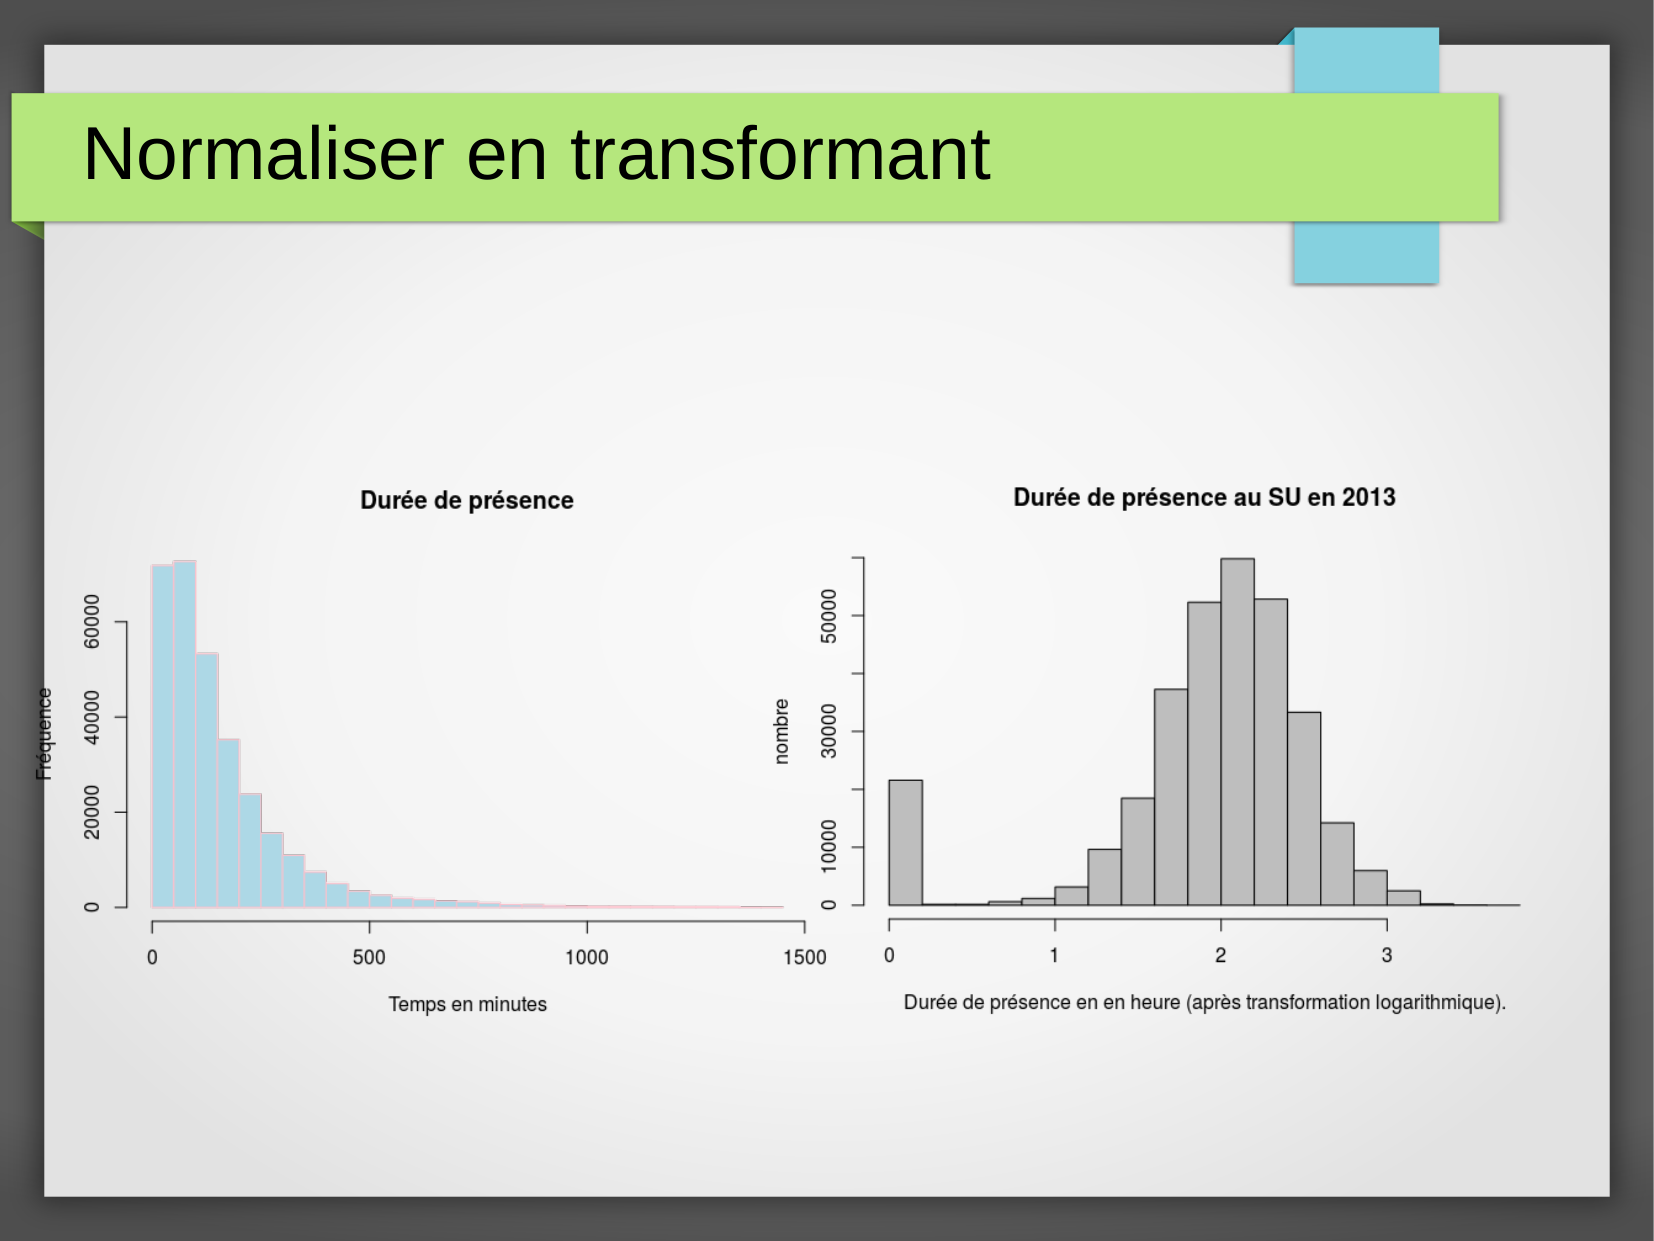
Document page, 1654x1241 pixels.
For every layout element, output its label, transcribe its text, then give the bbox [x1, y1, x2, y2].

picture [0, 0, 1654, 1241]
title Normaliser en transformant [82, 94, 1264, 213]
